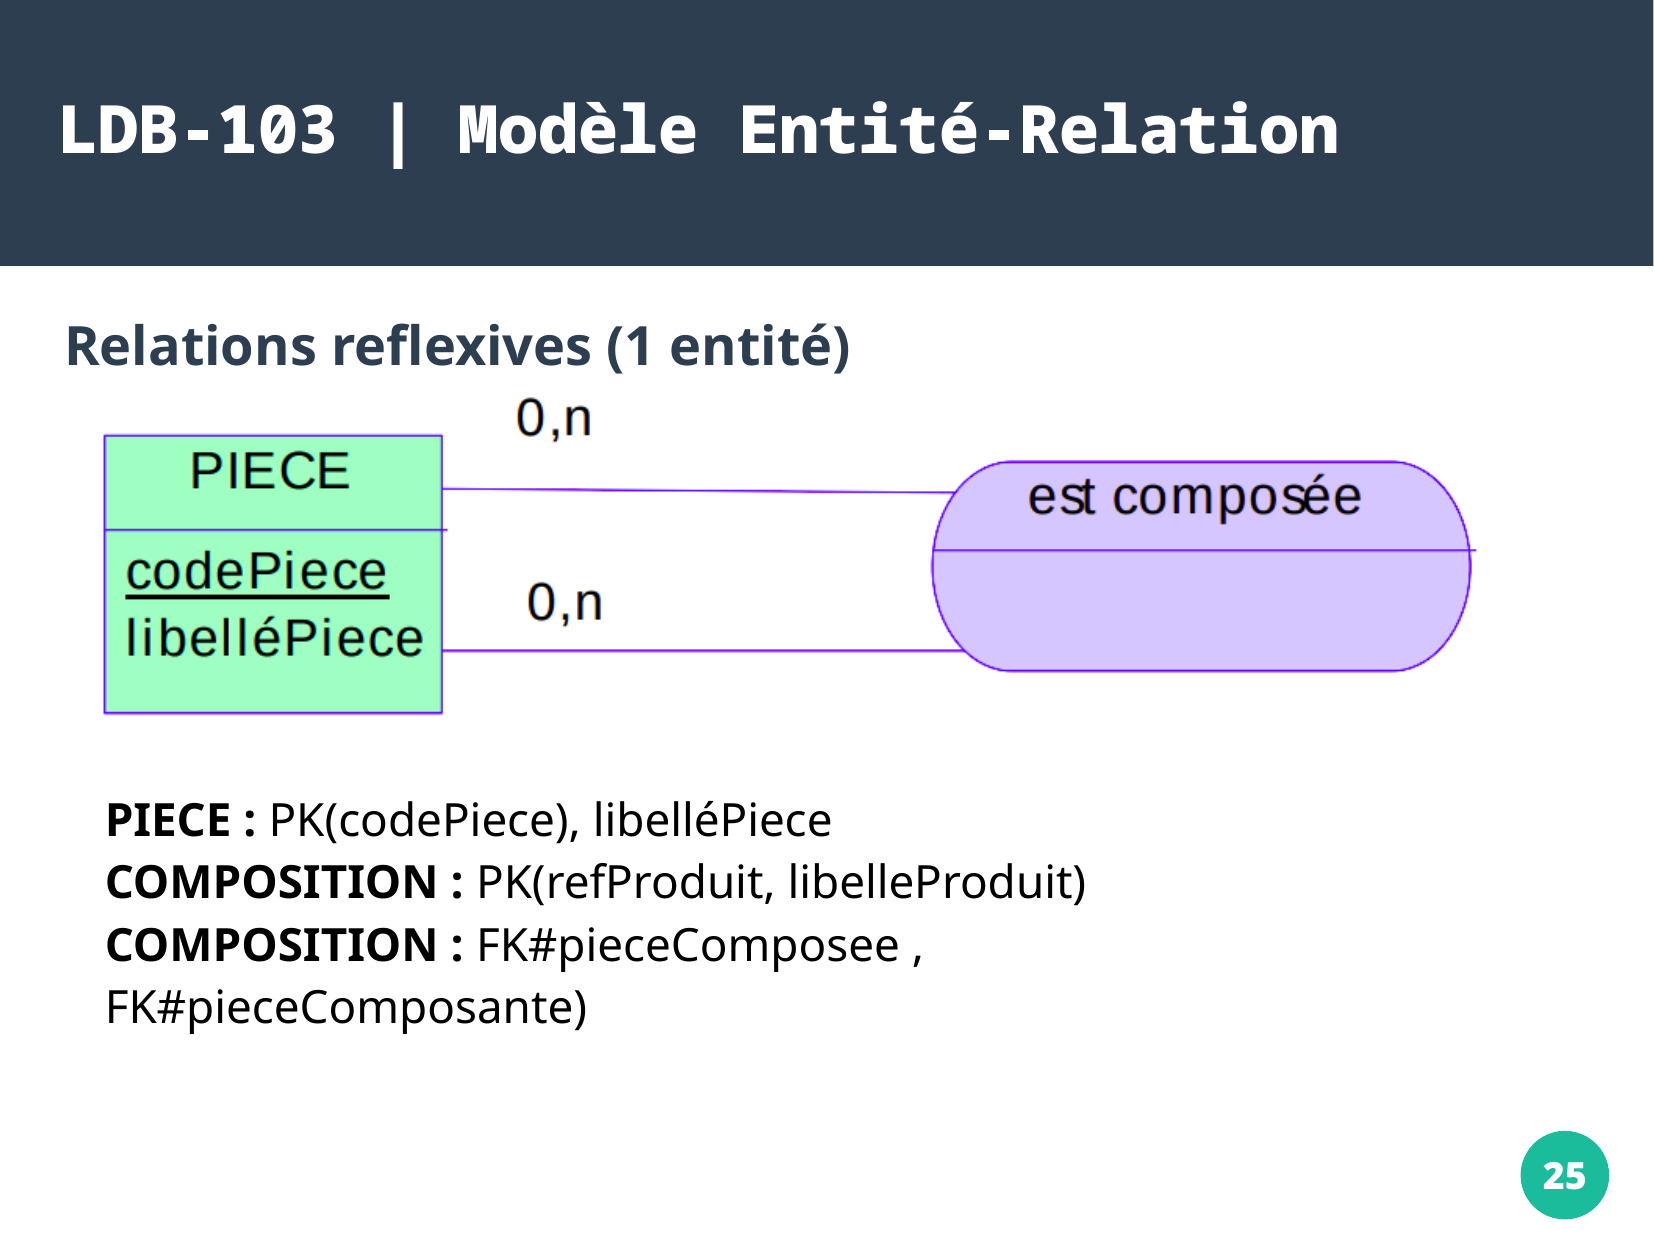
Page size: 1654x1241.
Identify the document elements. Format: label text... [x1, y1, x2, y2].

text_box Relations reflexives (1 entité) [49, 300, 1606, 446]
title LDB-103 | Modèle Entité-Relation [58, 49, 1595, 207]
picture [71, 376, 1486, 721]
text_box PIECE : PK(codePiece), libelléPiece COMPOSITION : PK(refProduit, libelleProduit) COMPOSITION : FK#pieceComposee , FK#pieceComposante) [90, 780, 1426, 1023]
